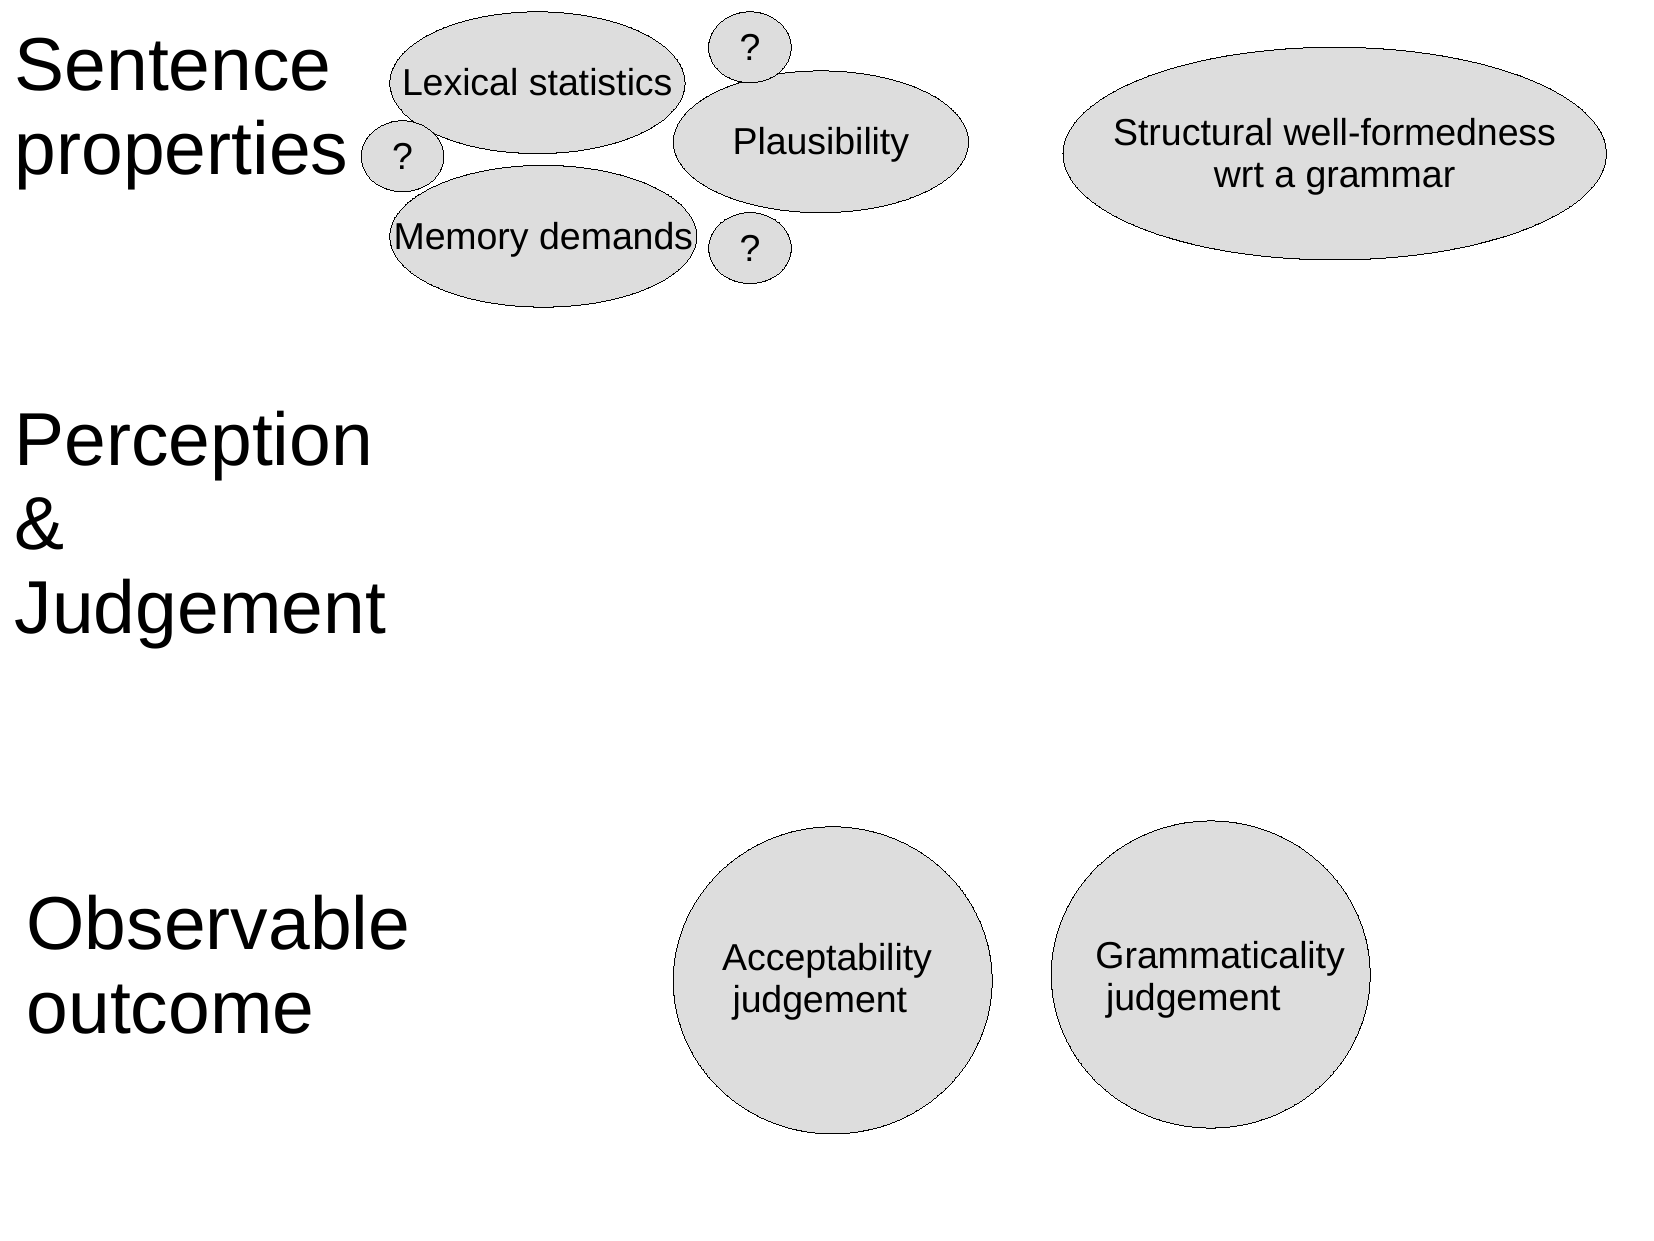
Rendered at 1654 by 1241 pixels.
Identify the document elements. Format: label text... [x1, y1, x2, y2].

text_box Plausibility [673, 70, 969, 213]
text_box Perception & Judgement [0, 389, 449, 741]
text_box Sentence properties [0, 15, 390, 213]
text_box [673, 826, 993, 1134]
text_box ? [708, 11, 792, 83]
text_box Acceptability judgement [707, 928, 957, 1028]
text_box Lexical statistics [389, 11, 686, 154]
text_box Memory demands [389, 165, 697, 308]
text_box ? [361, 120, 444, 192]
text_box ? [708, 212, 792, 284]
text_box [1051, 820, 1363, 1129]
text_box Grammaticality judgement [1080, 927, 1372, 1034]
text_box Structural well-formedness wrt a grammar [1062, 47, 1607, 260]
text_box Observable outcome [11, 874, 461, 1119]
